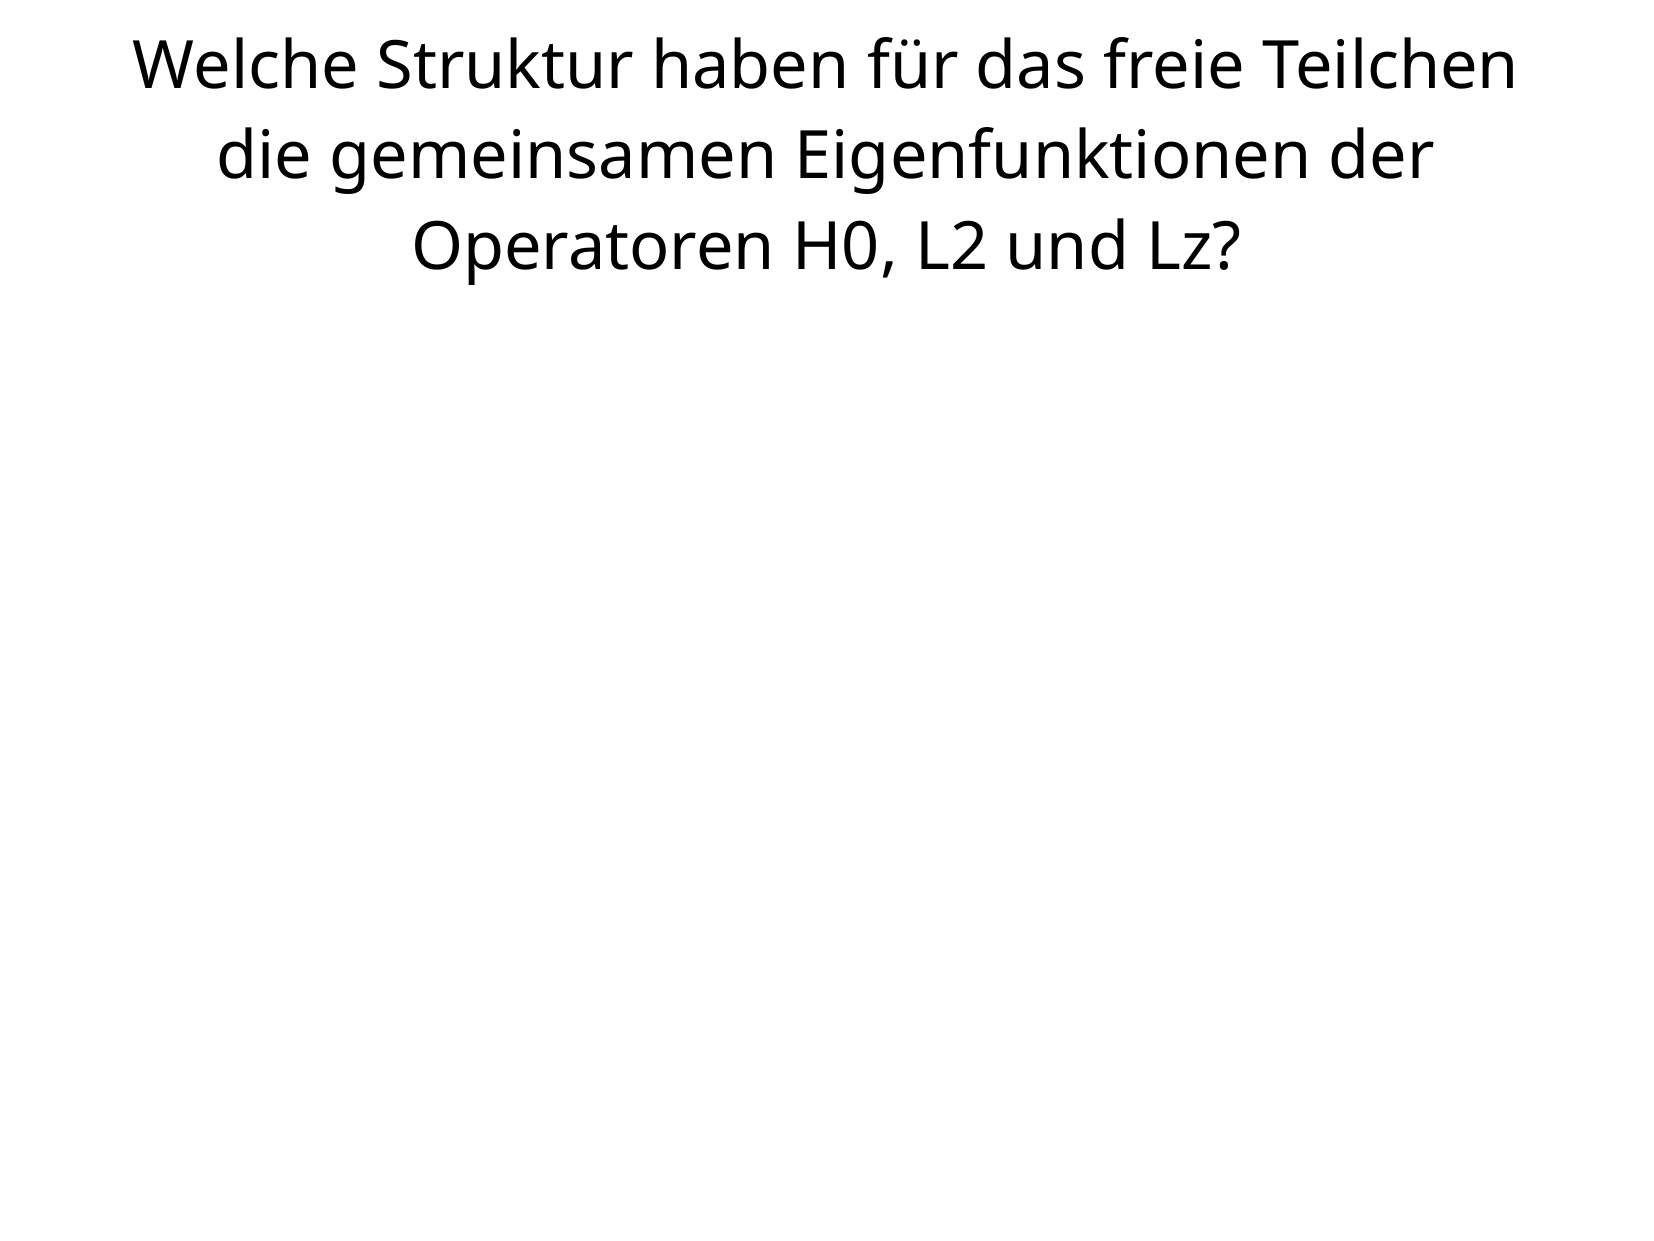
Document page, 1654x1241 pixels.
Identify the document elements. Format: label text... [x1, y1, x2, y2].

title Welche Struktur haben für das freie Teilchen die gemeinsamen Eigenfunktionen der Operatoren H0, L2 und Lz? [82, 20, 1571, 286]
